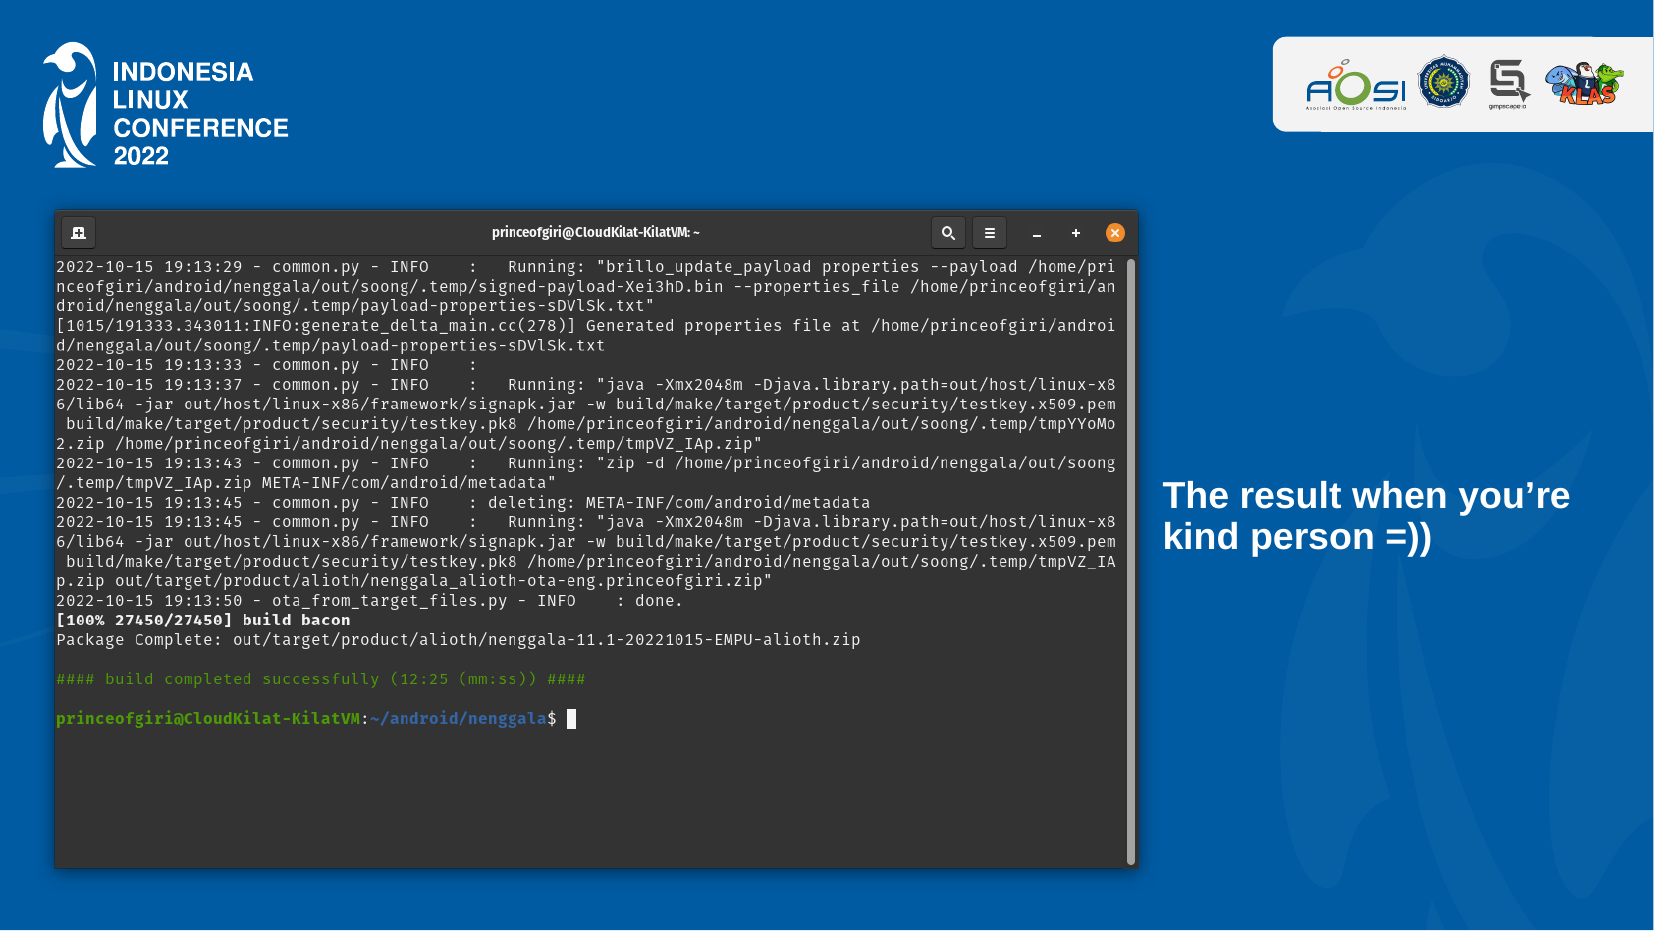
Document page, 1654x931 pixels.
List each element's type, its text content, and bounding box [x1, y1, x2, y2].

picture [1545, 62, 1624, 105]
picture [29, 187, 1163, 896]
picture [1417, 54, 1471, 108]
title The result when you’re kind person =)) [1162, 473, 1613, 601]
